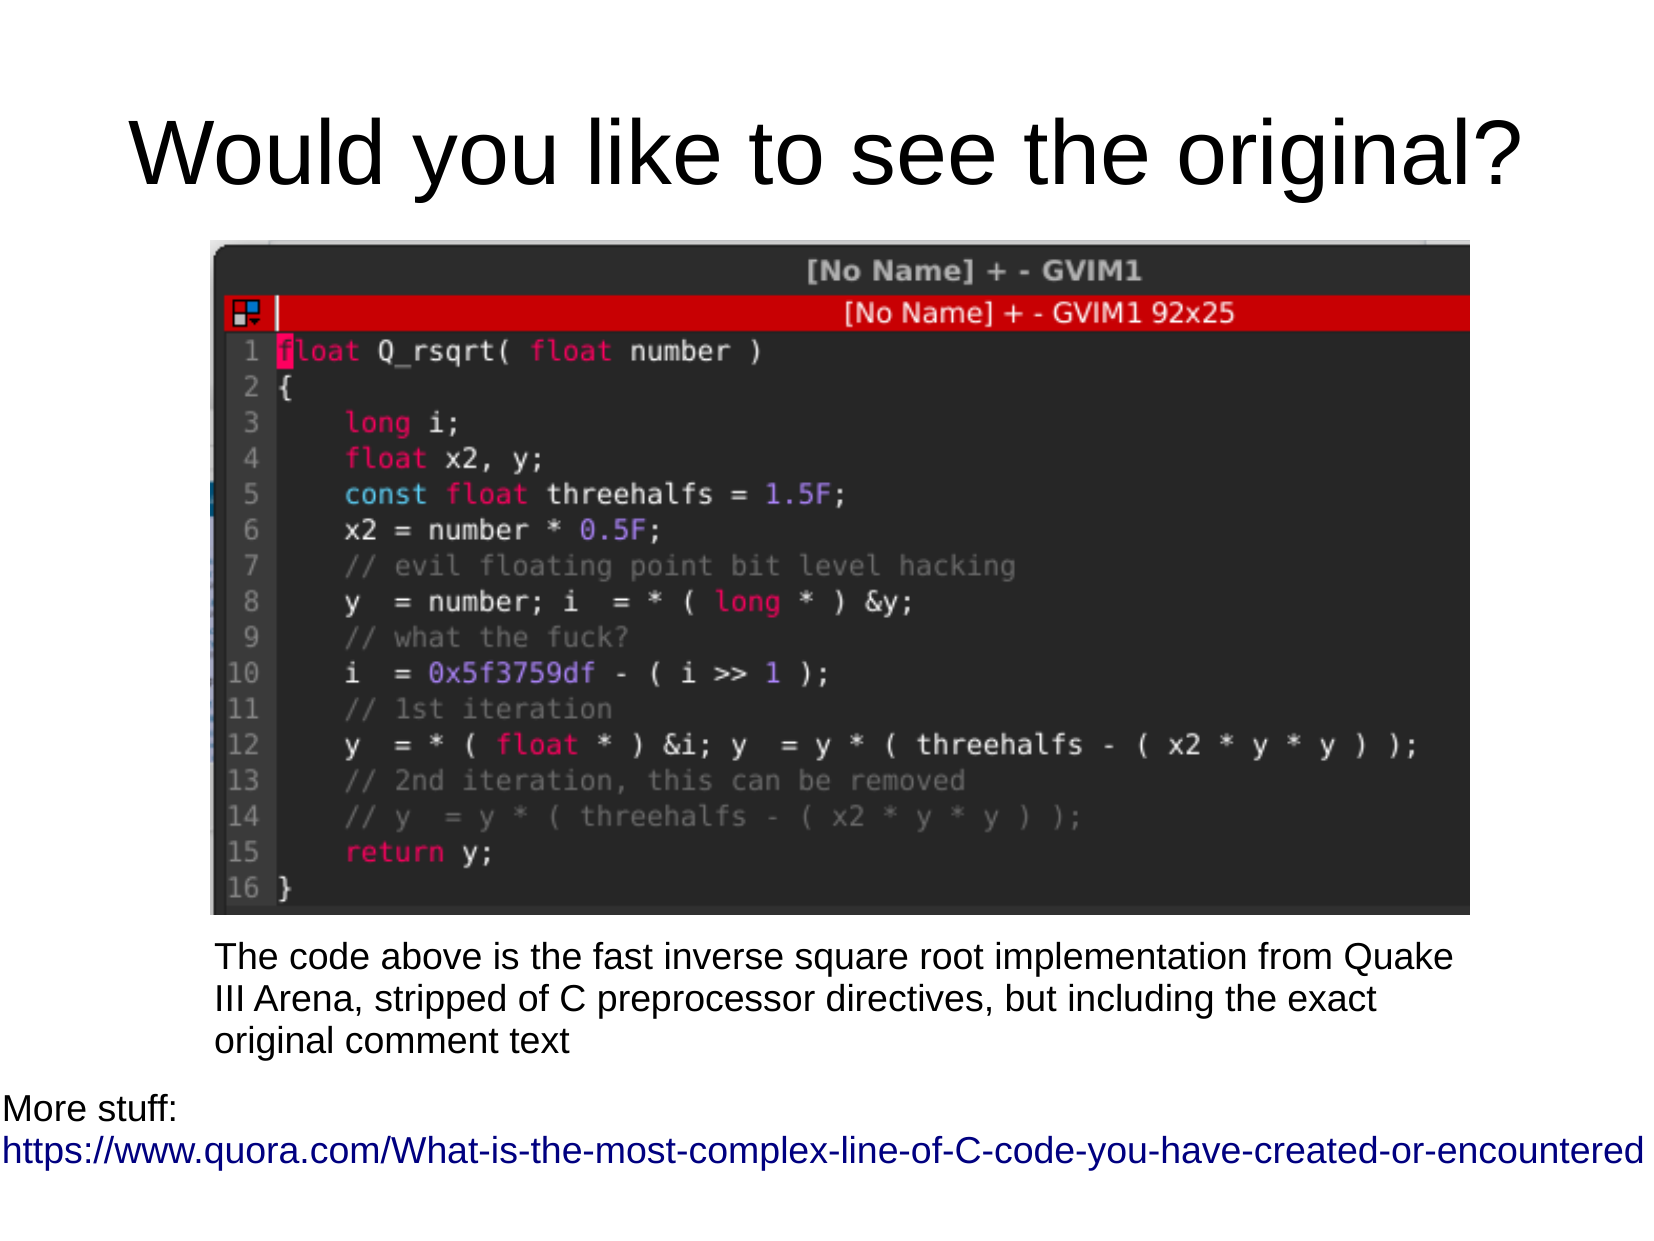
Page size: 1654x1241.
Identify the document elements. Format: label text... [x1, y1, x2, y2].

text_box More stuff: https://www.quora.com/What-is-the-most-complex-line-of-C-code-you-have-created-or-encountered [0, 1080, 1654, 1179]
title Would you like to see the original? [82, 49, 1571, 257]
text_box The code above is the fast inverse square root implementation from Quake III Arena, stripped of C preprocessor directives, but including the exact original comment text [199, 928, 1471, 1070]
picture [210, 240, 1471, 915]
